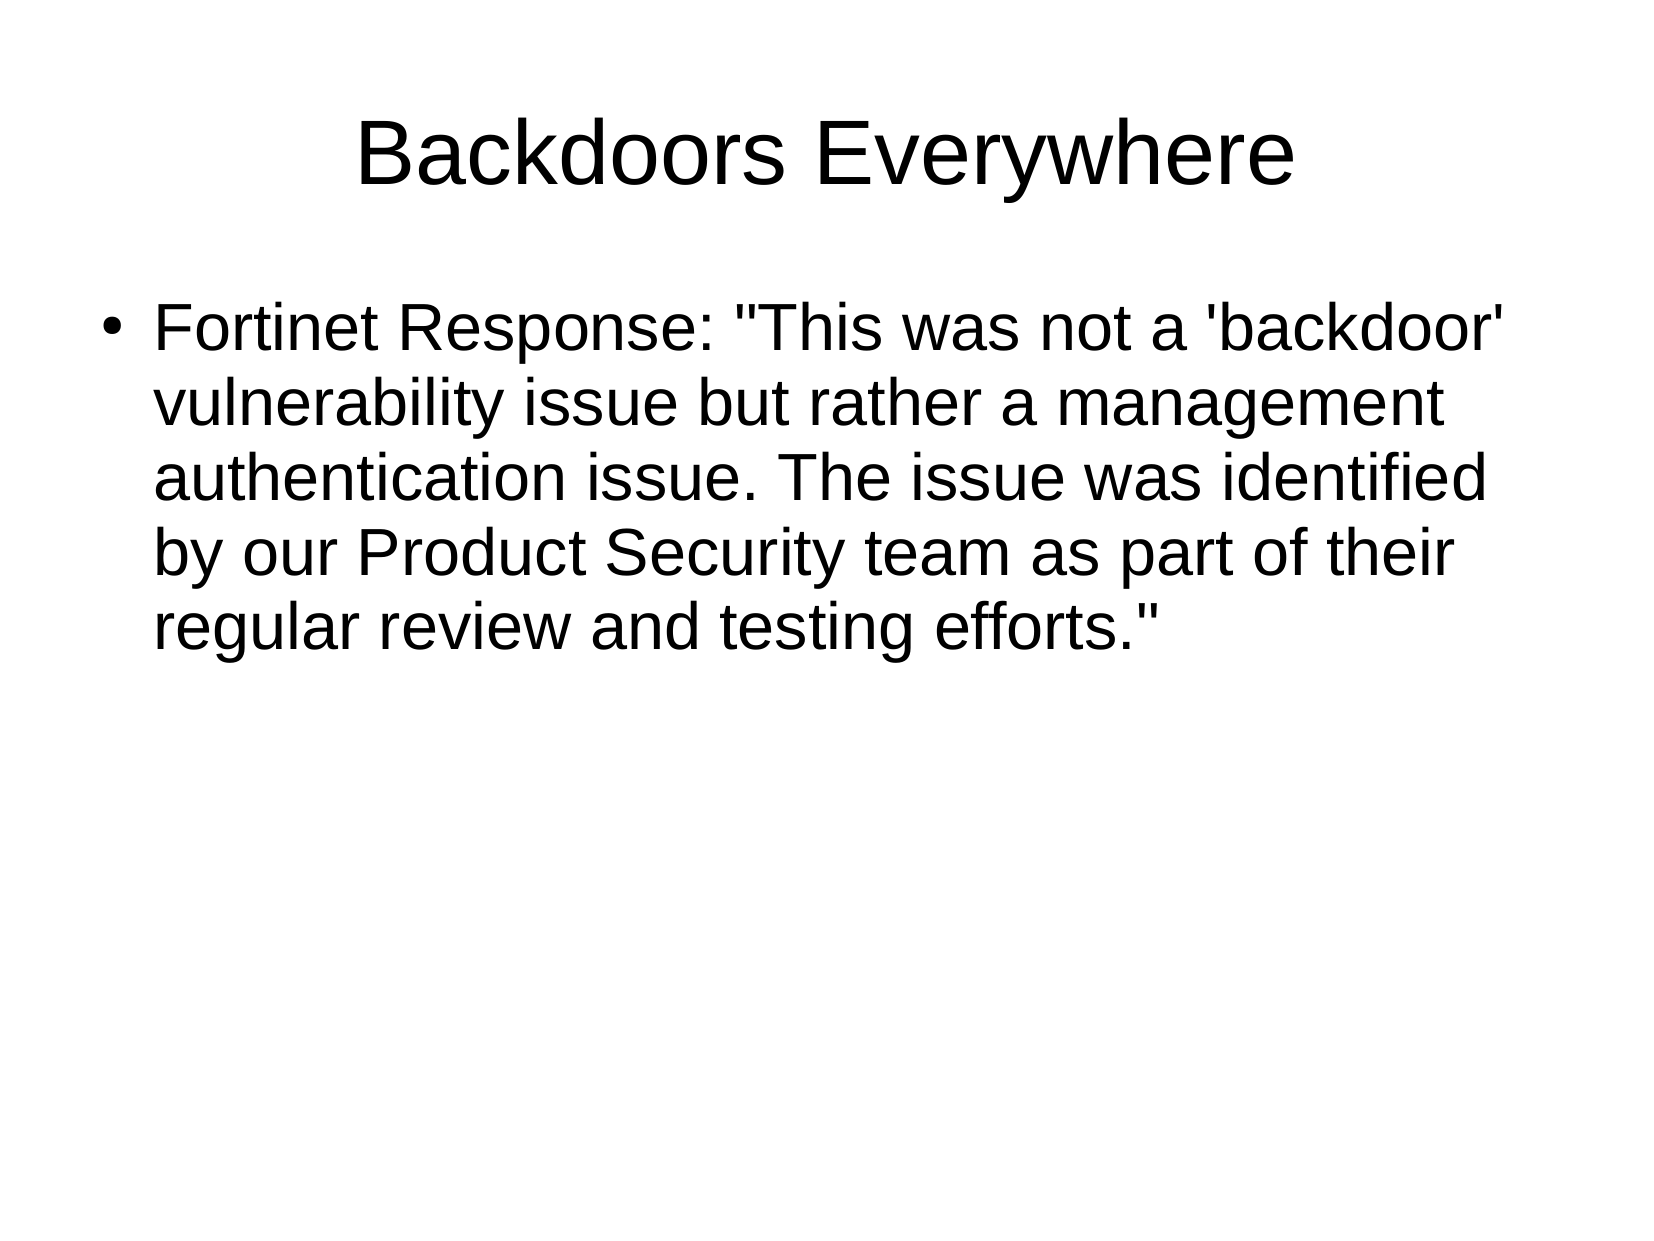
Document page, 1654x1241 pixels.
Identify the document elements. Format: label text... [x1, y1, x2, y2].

title Backdoors Everywhere [82, 49, 1571, 257]
list Fortinet Response: "This was not a 'backdoor' vulnerability issue but rather a management authentication issue. The issue was identified by our Product Security team as part of their regular review and testing efforts." [82, 290, 1571, 1010]
